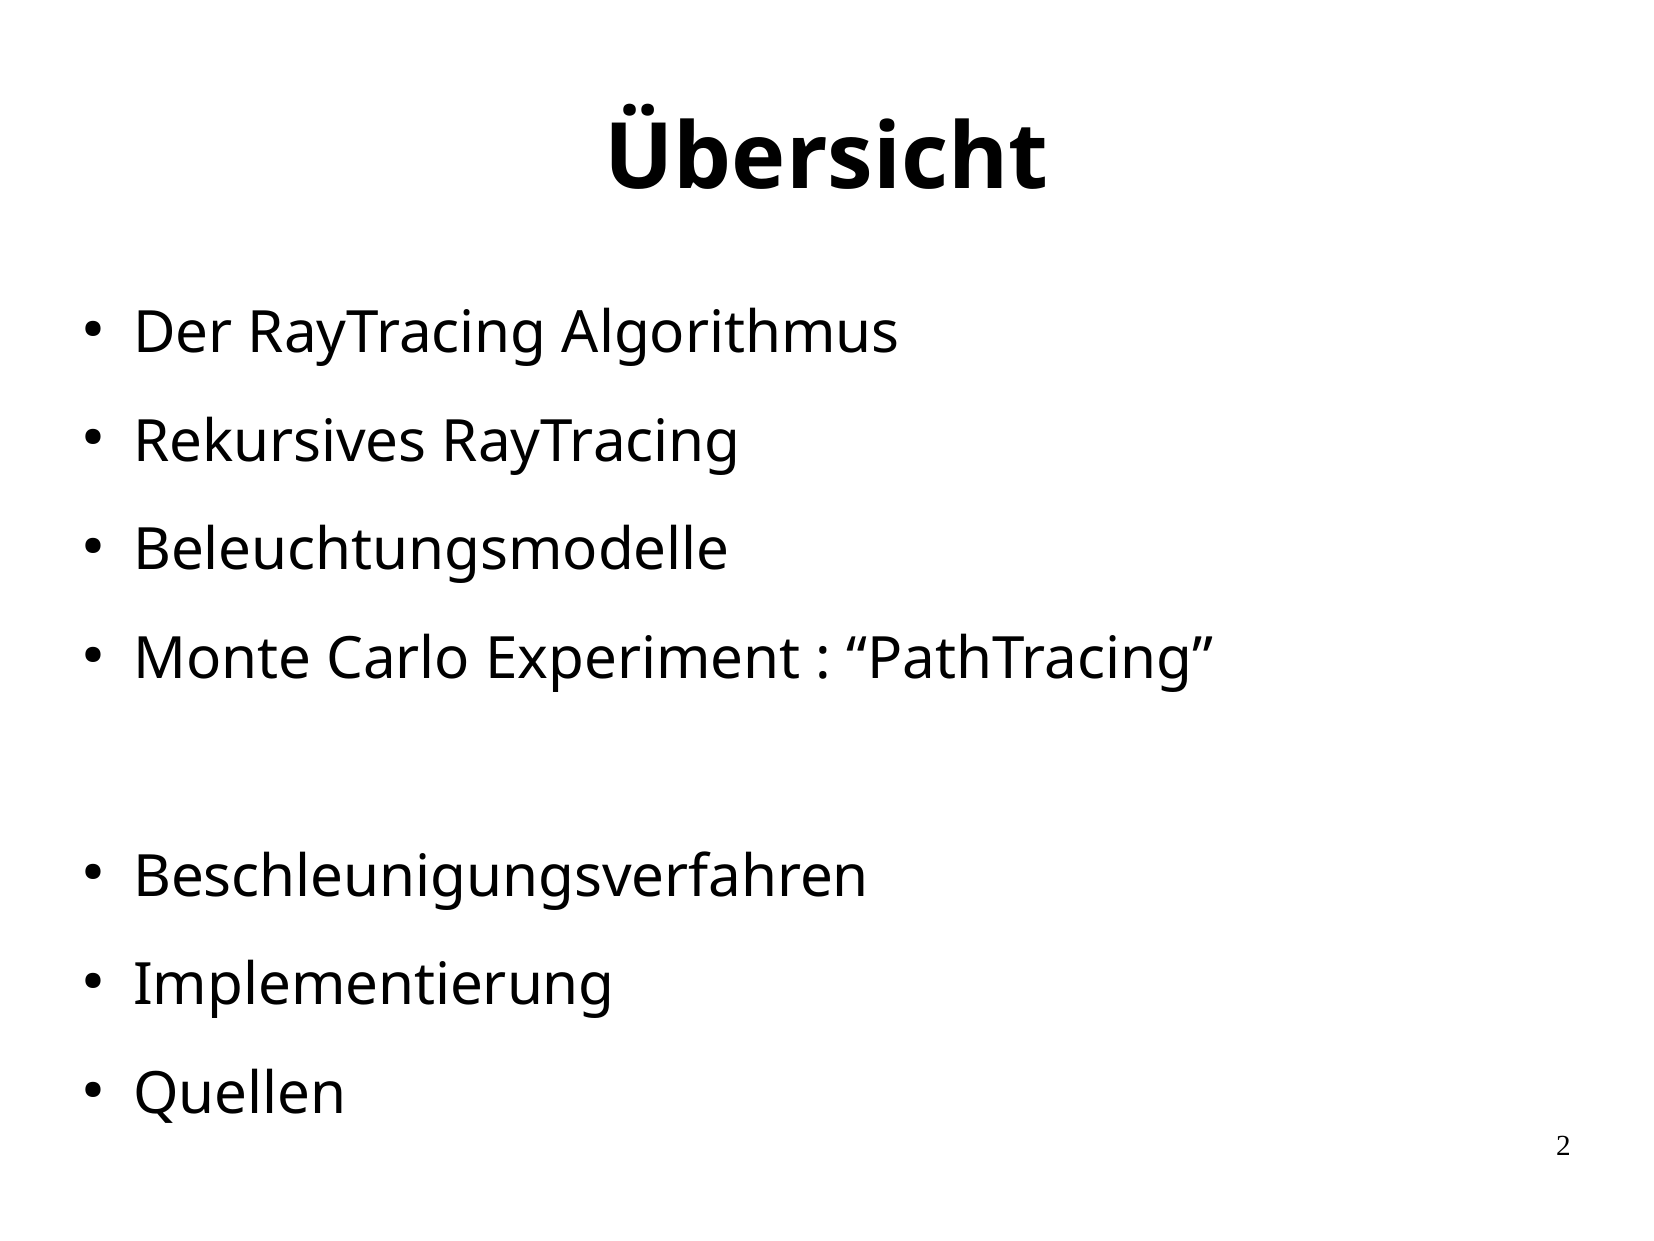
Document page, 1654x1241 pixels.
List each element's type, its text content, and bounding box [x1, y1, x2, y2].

list Der RayTracing Algorithmus Rekursives RayTracing Beleuchtungsmodelle Monte Carlo Experiment : “PathTracing” Beschleunigungsverfahren Implementierung Quellen [82, 290, 1571, 1110]
title Übersicht [82, 49, 1571, 257]
